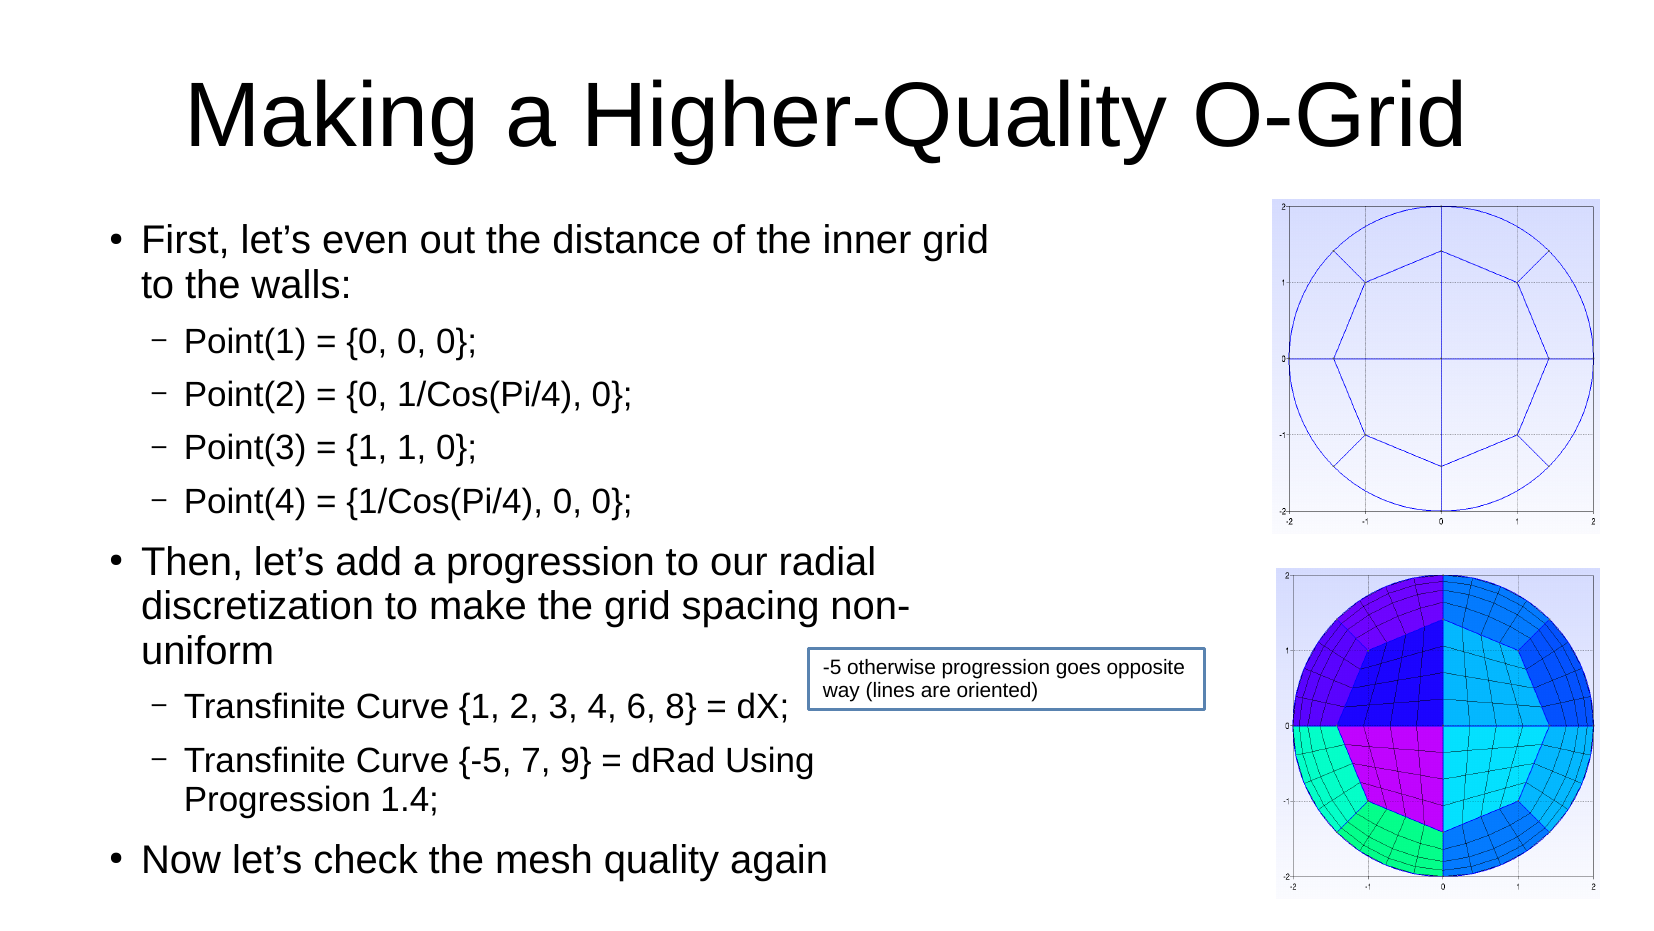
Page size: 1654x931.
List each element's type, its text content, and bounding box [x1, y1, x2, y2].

text_box -5 otherwise progression goes opposite way (lines are oriented) [808, 648, 1205, 710]
picture [1272, 199, 1600, 534]
picture [1276, 568, 1600, 899]
title Making a Higher-Quality O-Grid [82, 37, 1571, 193]
list First, let’s even out the distance of the inner grid to the walls: Point(1) = {0, 0, 0}; Point(2) = {0, 1/Cos(Pi/4), 0}; Point(3) = {1, 1, 0}; Point(4) = {1/Cos(Pi/4), 0, 0}; Then, let’s add a progression to our radial discretization to make the grid spacing non-uniform Transfinite Curve {1, 2, 3, 4, 6, 8} = dX; Transfinite Curve {-5, 7, 9} = dRad Using Progression 1.4; Now let’s check the mesh quality again [98, 217, 1001, 893]
